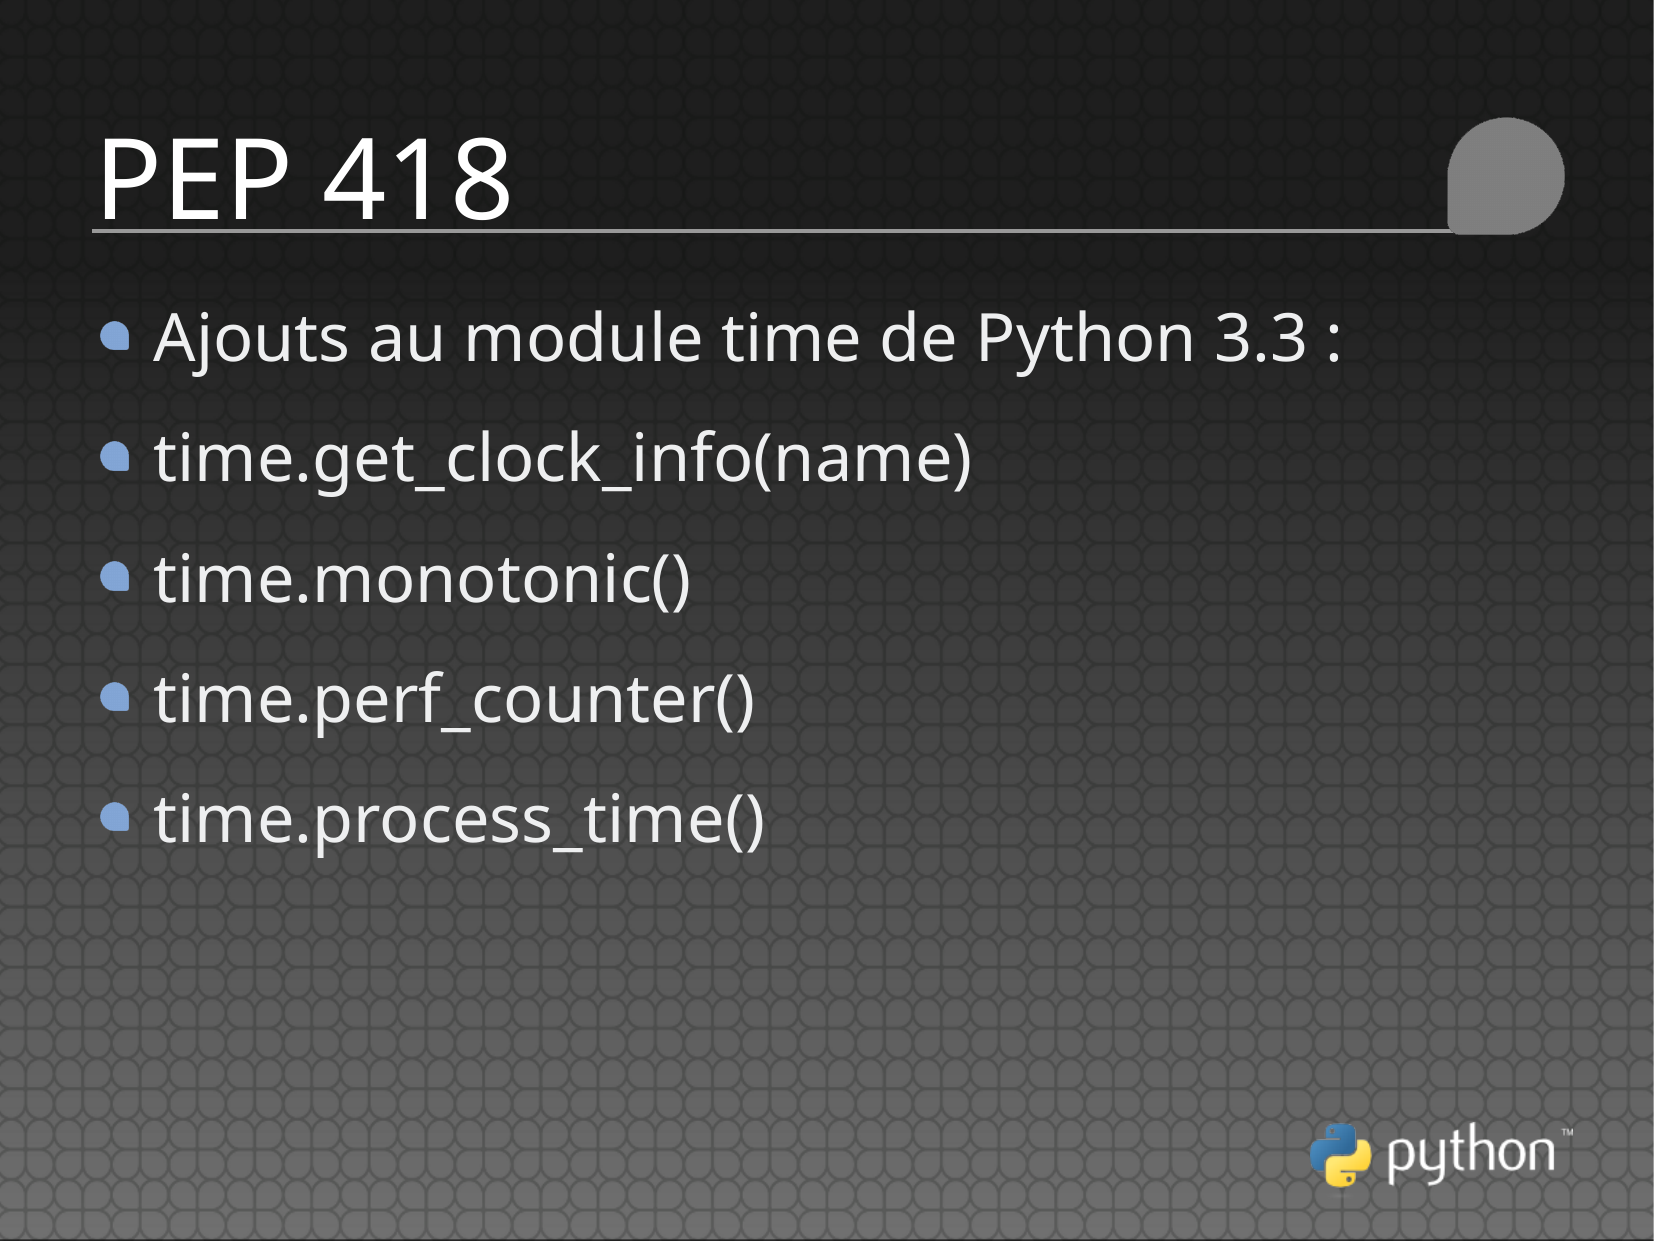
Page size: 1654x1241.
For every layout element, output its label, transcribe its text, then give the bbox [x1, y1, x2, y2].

title PEP 418 [94, 100, 1426, 251]
picture [0, 0, 1654, 1241]
list Ajouts au module time de Python 3.3 : time.get_clock_info(name) time.monotonic() time.perf_counter() time.process_time() [82, 290, 1571, 1094]
